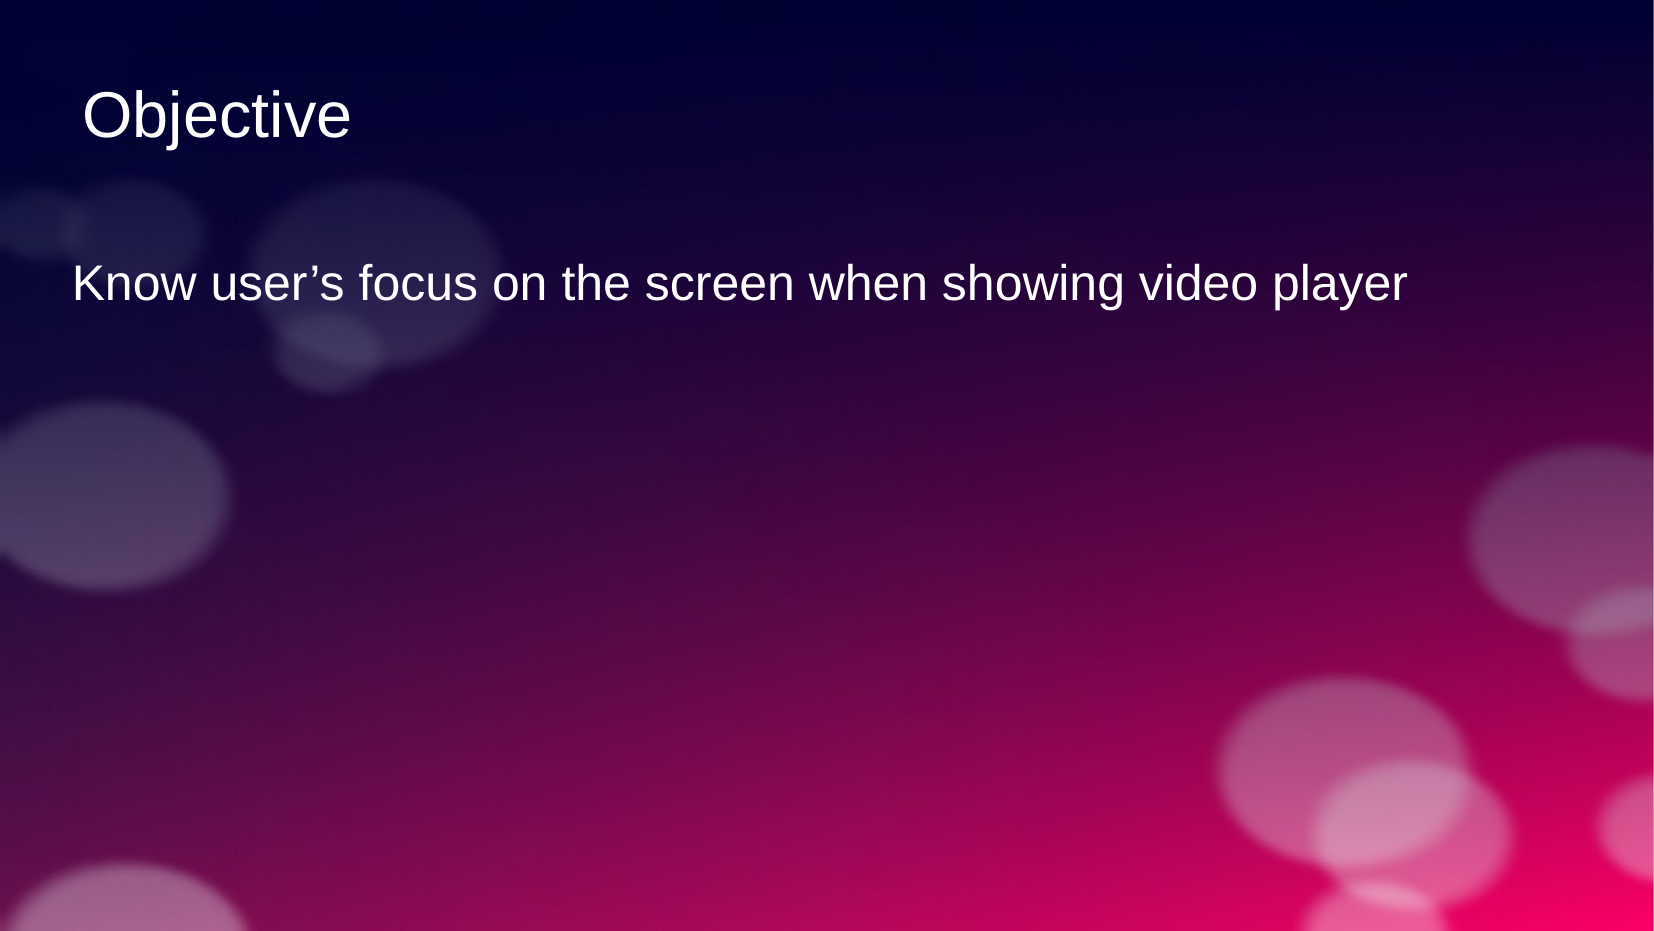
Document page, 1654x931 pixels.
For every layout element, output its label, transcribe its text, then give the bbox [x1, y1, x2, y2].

picture [0, 0, 1654, 931]
title Objective [82, 37, 1571, 193]
subtitle Know user’s focus on the screen when showing video player [71, 255, 1561, 653]
